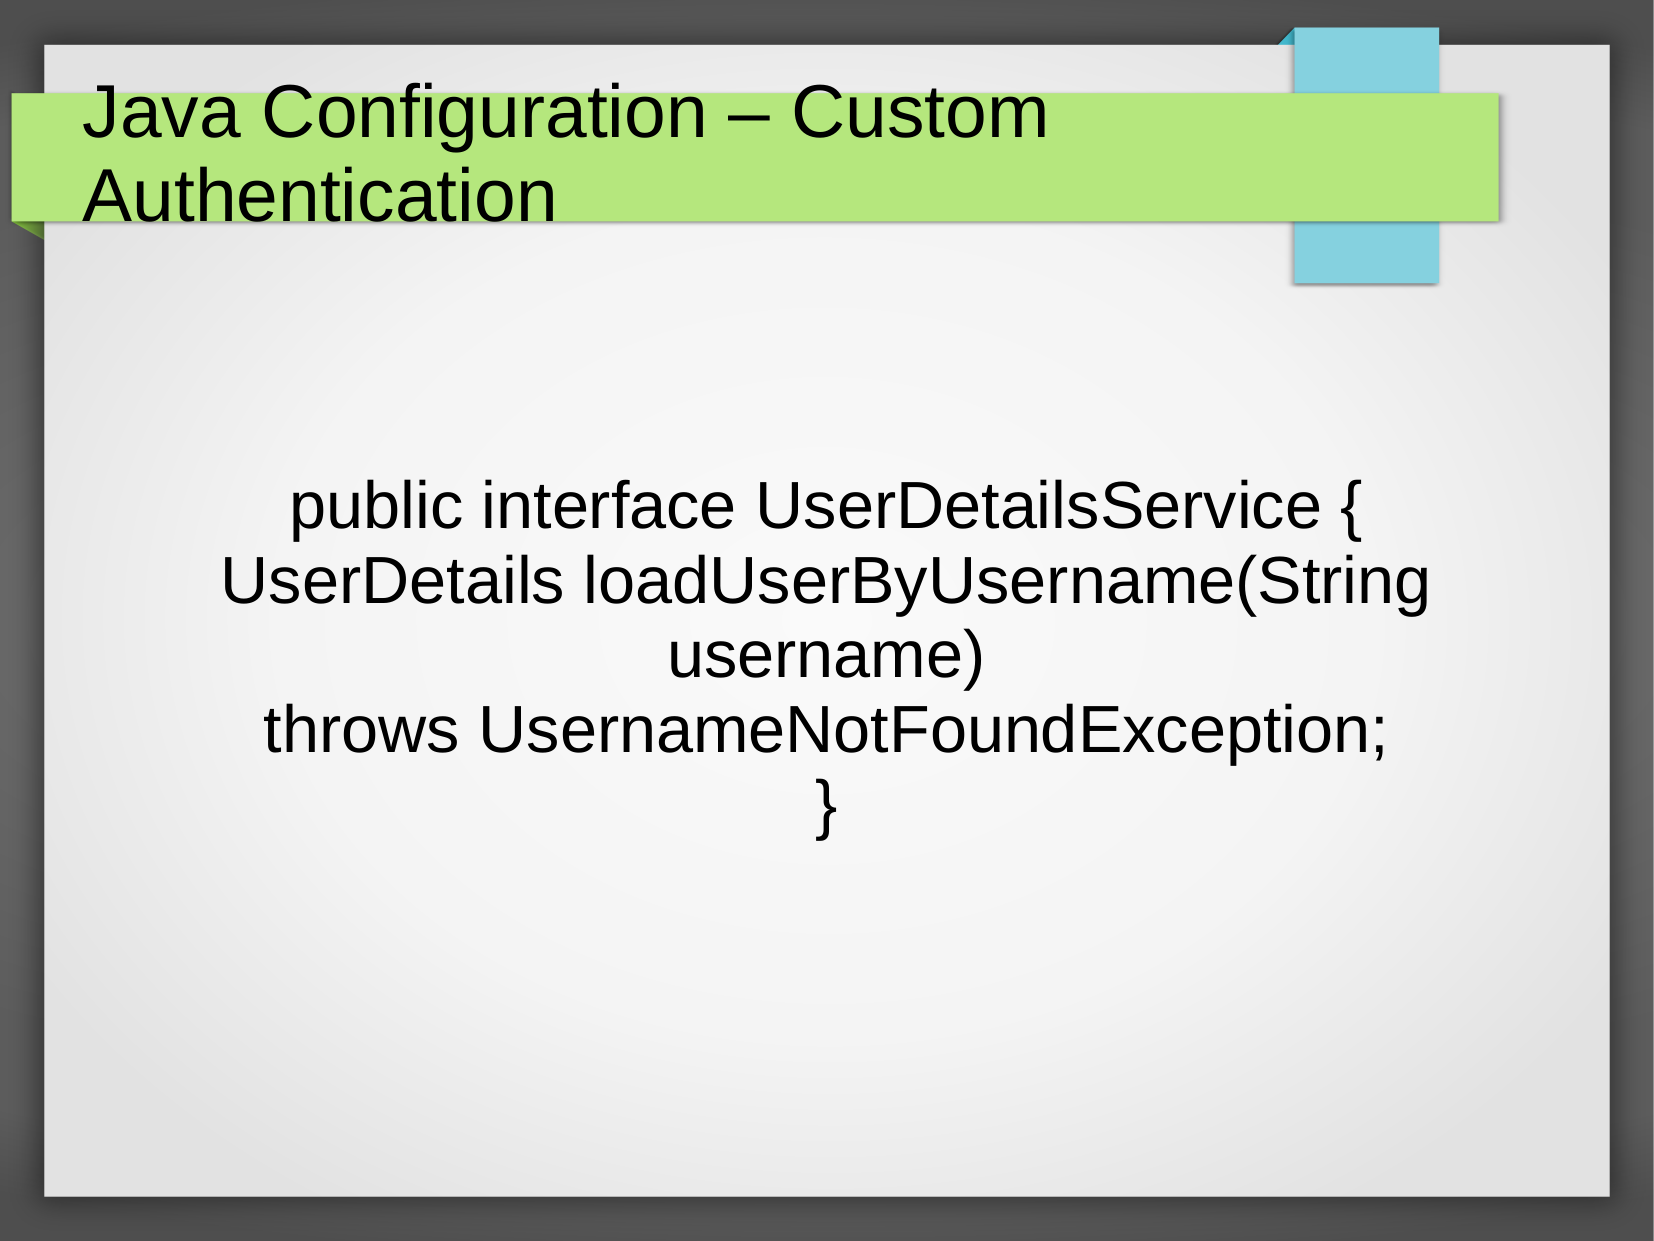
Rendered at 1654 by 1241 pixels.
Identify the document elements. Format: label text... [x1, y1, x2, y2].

picture [0, 0, 1654, 1241]
title Java Configuration – Custom Authentication [82, 69, 1264, 238]
subtitle public interface UserDetailsService { UserDetails loadUserByUsername(String username) throws UsernameNotFoundException; } [82, 295, 1571, 1015]
